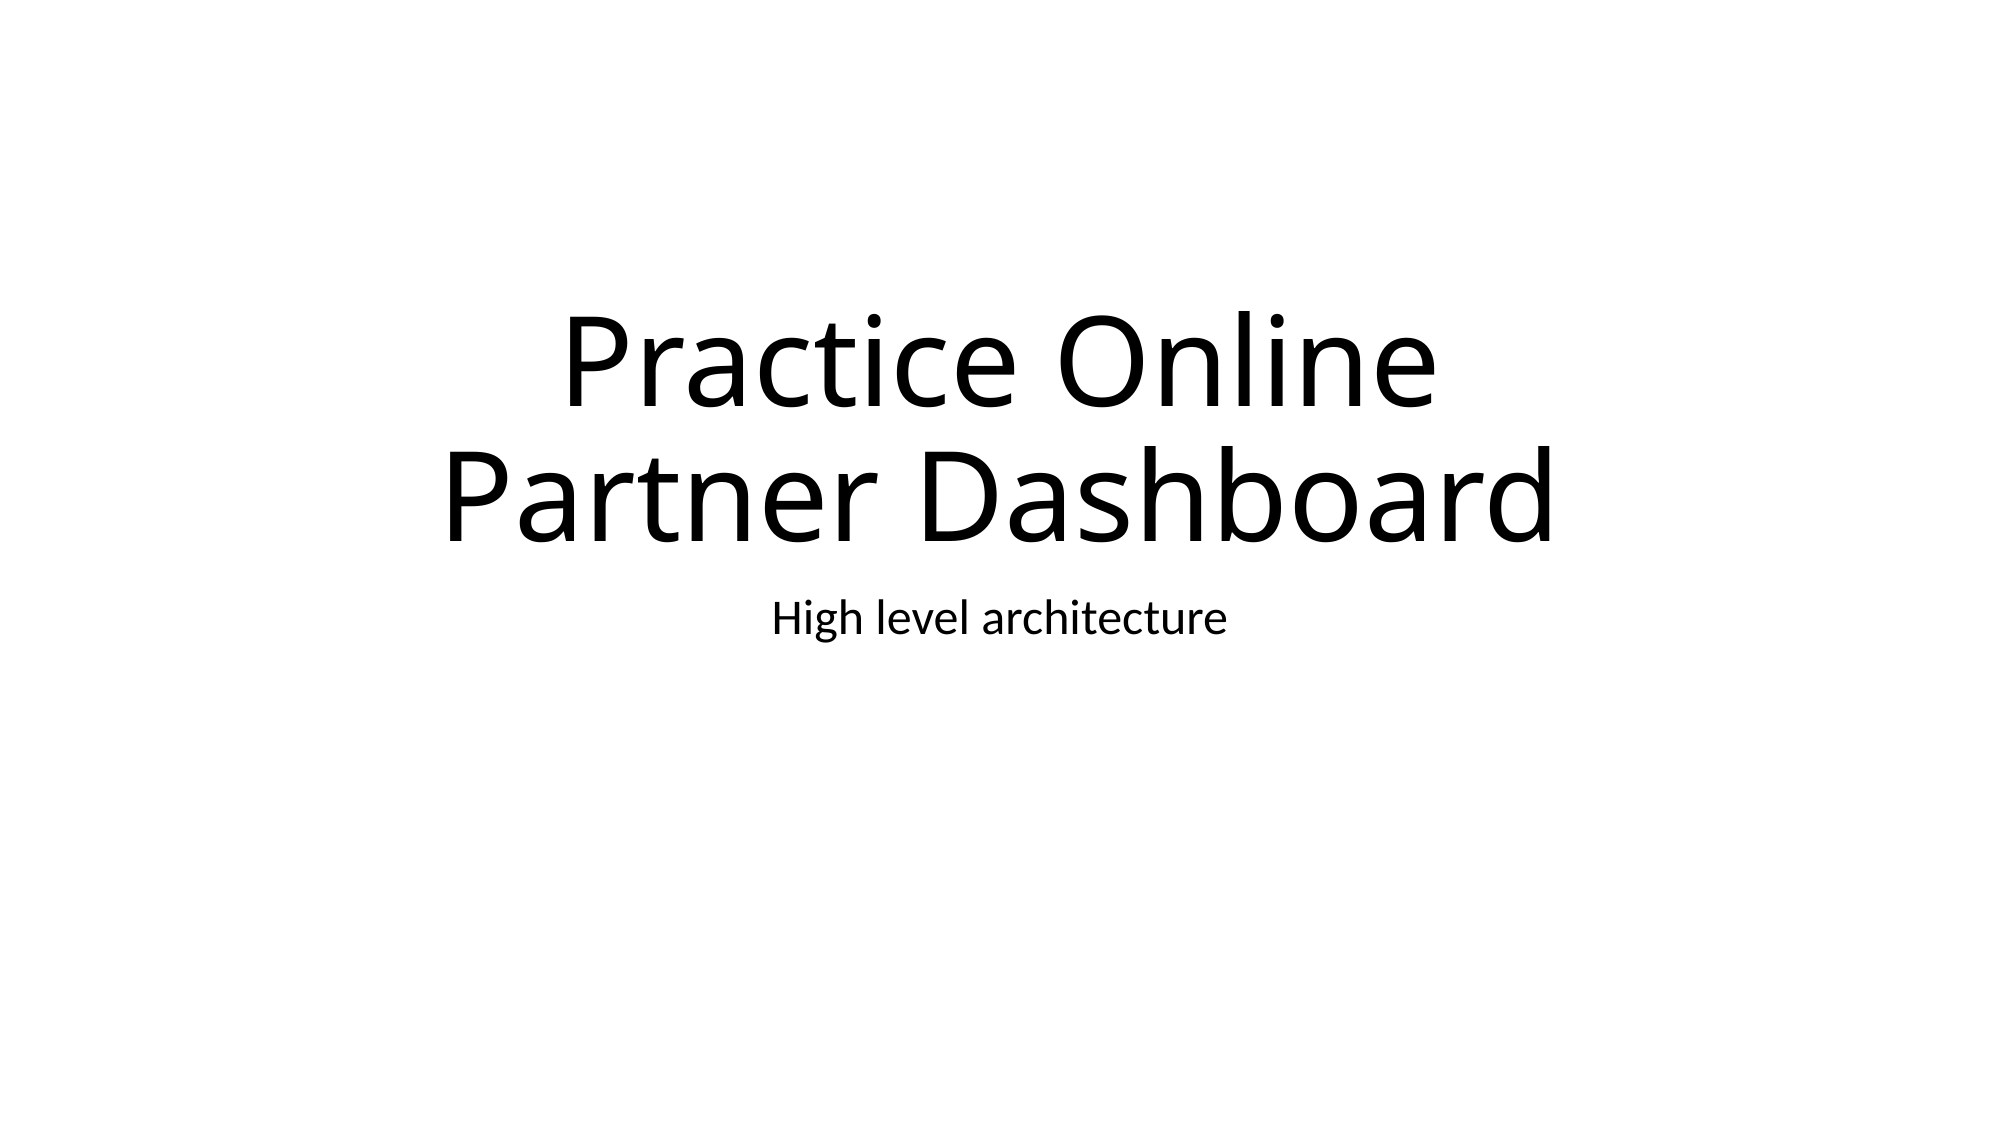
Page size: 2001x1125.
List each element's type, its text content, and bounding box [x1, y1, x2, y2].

title Practice Online Partner Dashboard [249, 184, 1750, 576]
list High level architecture [249, 590, 1750, 863]
